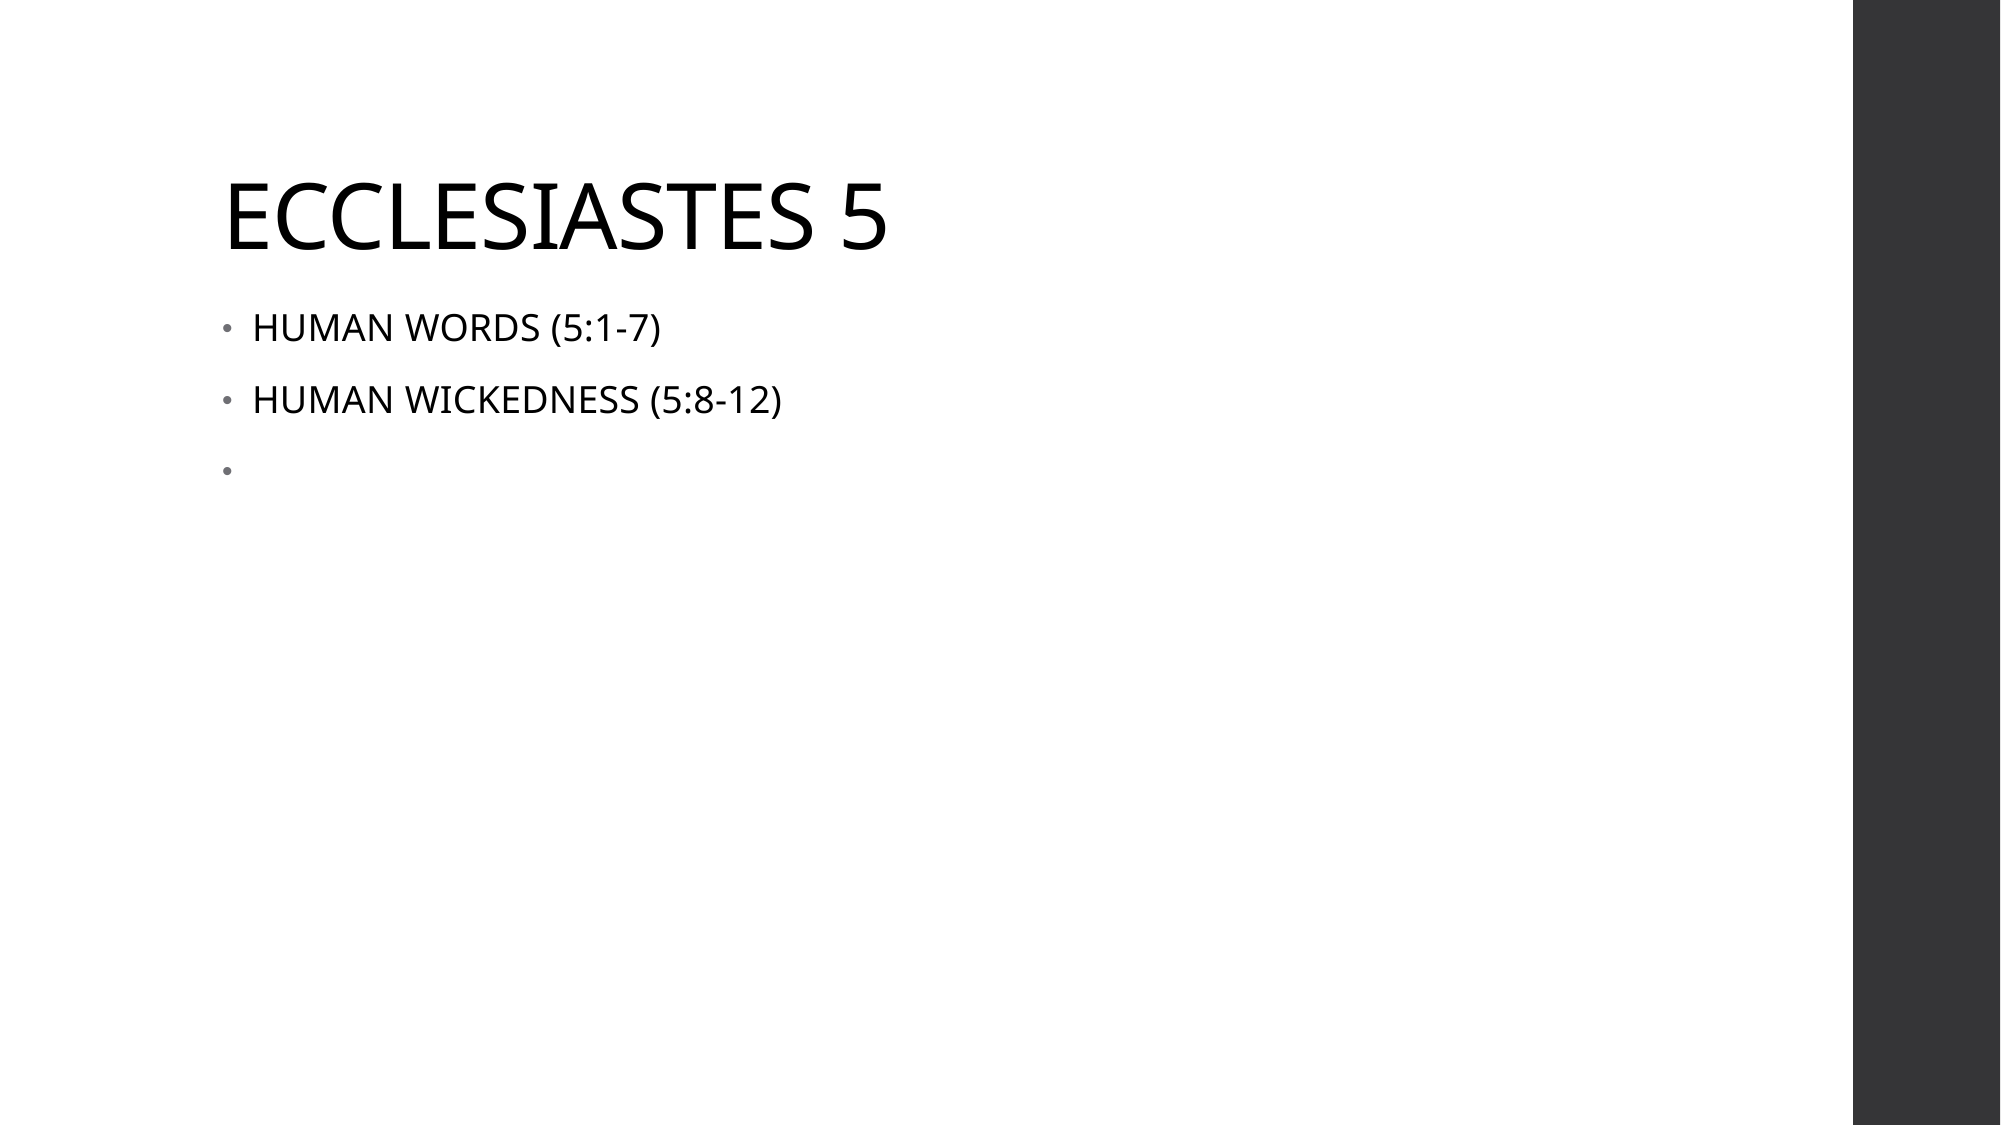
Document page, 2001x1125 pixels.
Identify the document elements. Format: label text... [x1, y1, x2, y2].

title ECCLESIASTES 5 [206, 60, 1797, 278]
list HUMAN WORDS (5:1-7) HUMAN WICKEDNESS (5:8-12) [206, 299, 1617, 1014]
